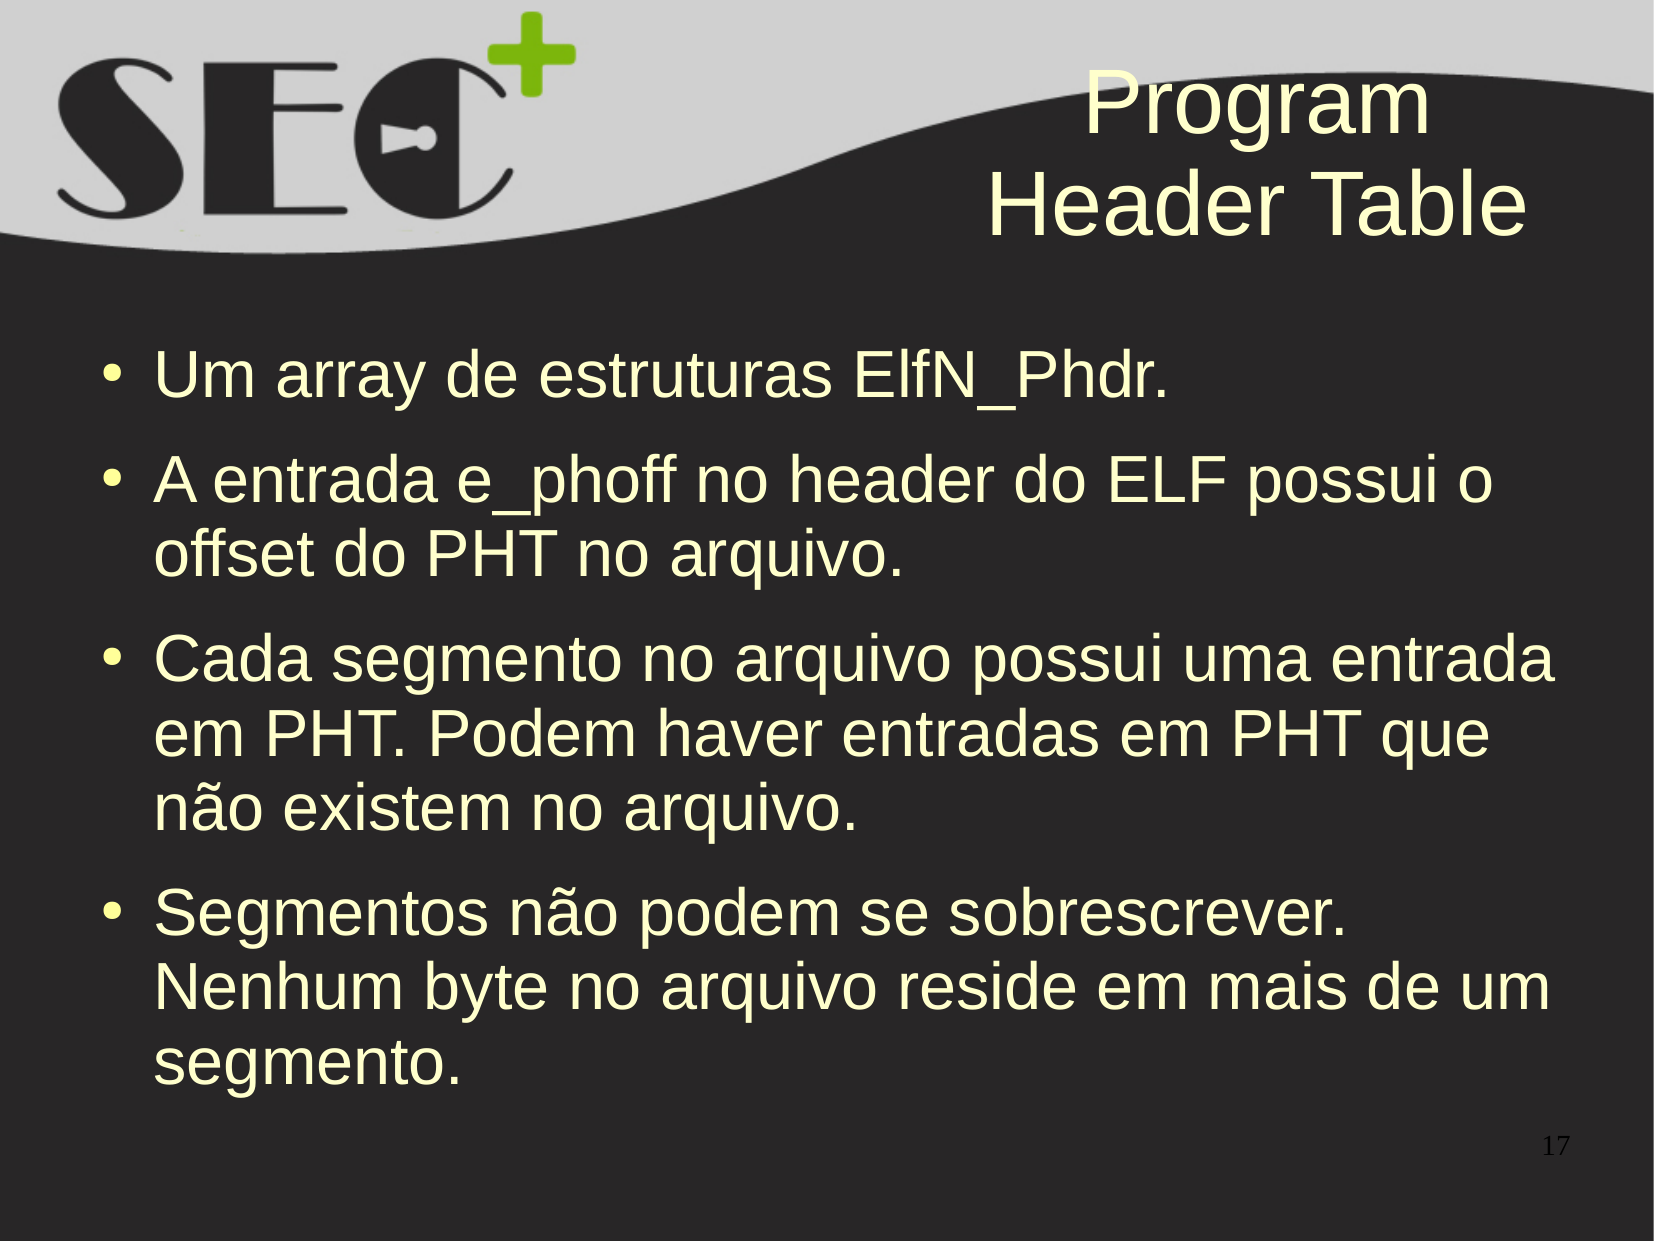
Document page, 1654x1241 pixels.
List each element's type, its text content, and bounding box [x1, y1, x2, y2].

title Program Header Table [945, 49, 1571, 257]
list Um array de estruturas ElfN_Phdr. A entrada e_phoff no header do ELF possui o offset do PHT no arquivo. Cada segmento no arquivo possui uma entrada em PHT. Podem haver entradas em PHT que não existem no arquivo. Segmentos não podem se sobrescrever. Nenhum byte no arquivo reside em mais de um segmento. [82, 337, 1571, 1156]
picture [0, 0, 1654, 1241]
